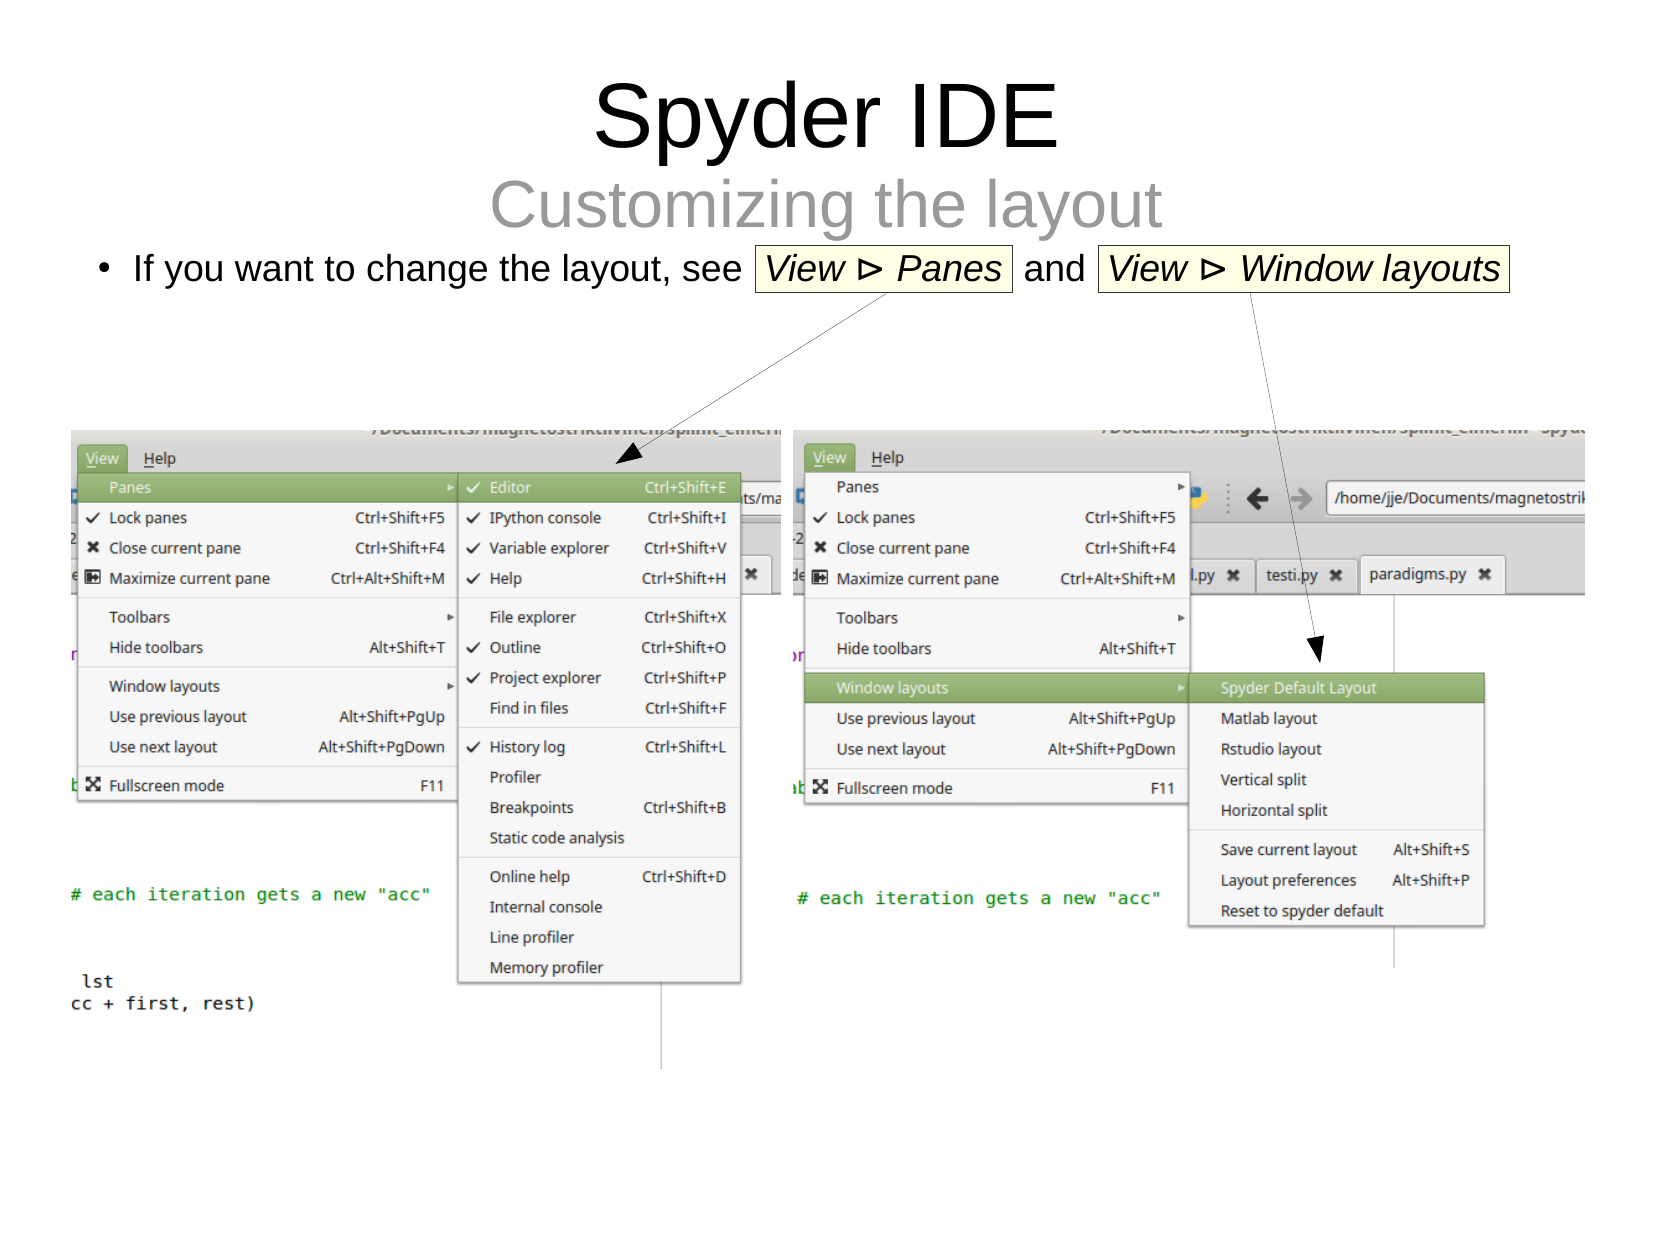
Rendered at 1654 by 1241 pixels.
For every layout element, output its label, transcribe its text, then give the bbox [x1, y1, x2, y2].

picture [71, 430, 781, 1069]
picture [793, 430, 1585, 968]
title Spyder IDE Customizing the layout [82, 49, 1571, 257]
text_box If you want to change the layout, see View ⊳ Panes and View ⊳ Window layouts [82, 240, 1561, 303]
